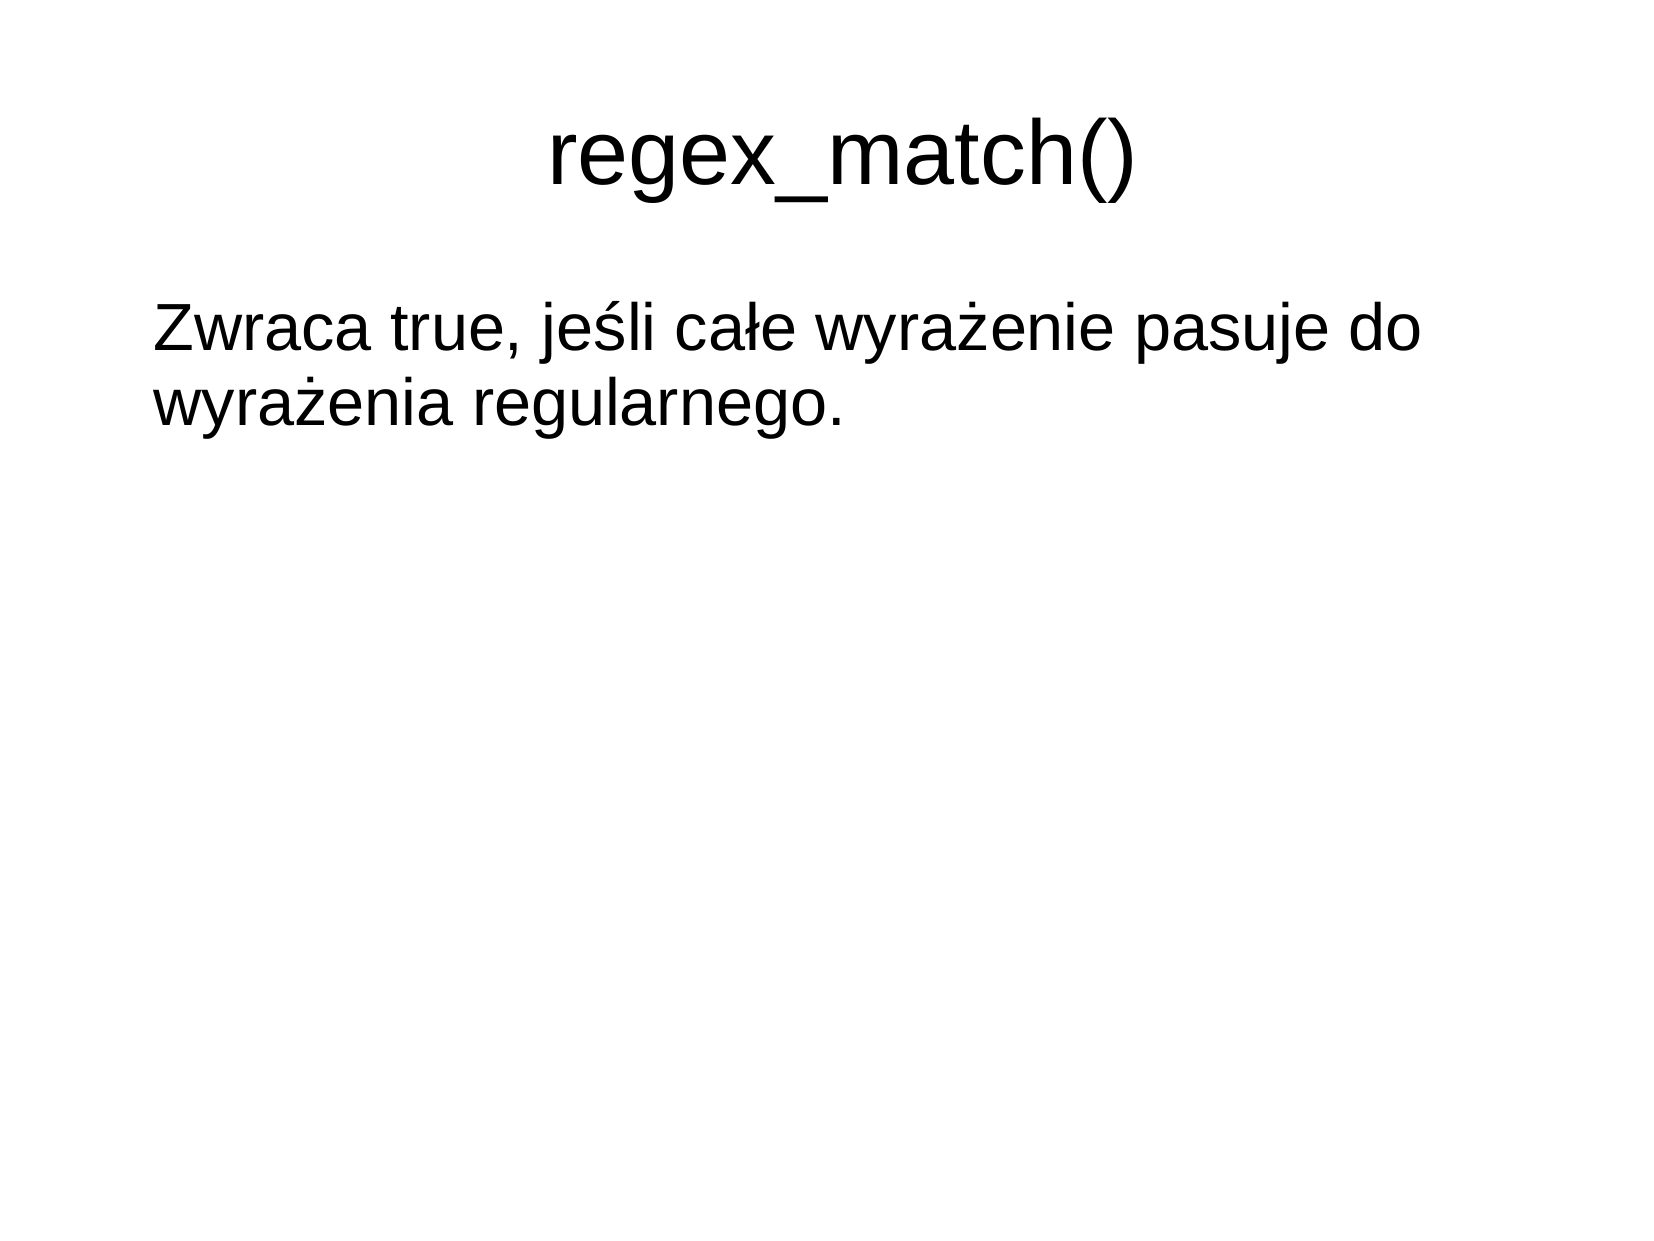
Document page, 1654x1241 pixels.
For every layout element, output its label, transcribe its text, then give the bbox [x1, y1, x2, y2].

title regex_match() [82, 49, 1571, 257]
list Zwraca true, jeśli całe wyrażenie pasuje do wyrażenia regularnego. [82, 290, 1571, 1010]
